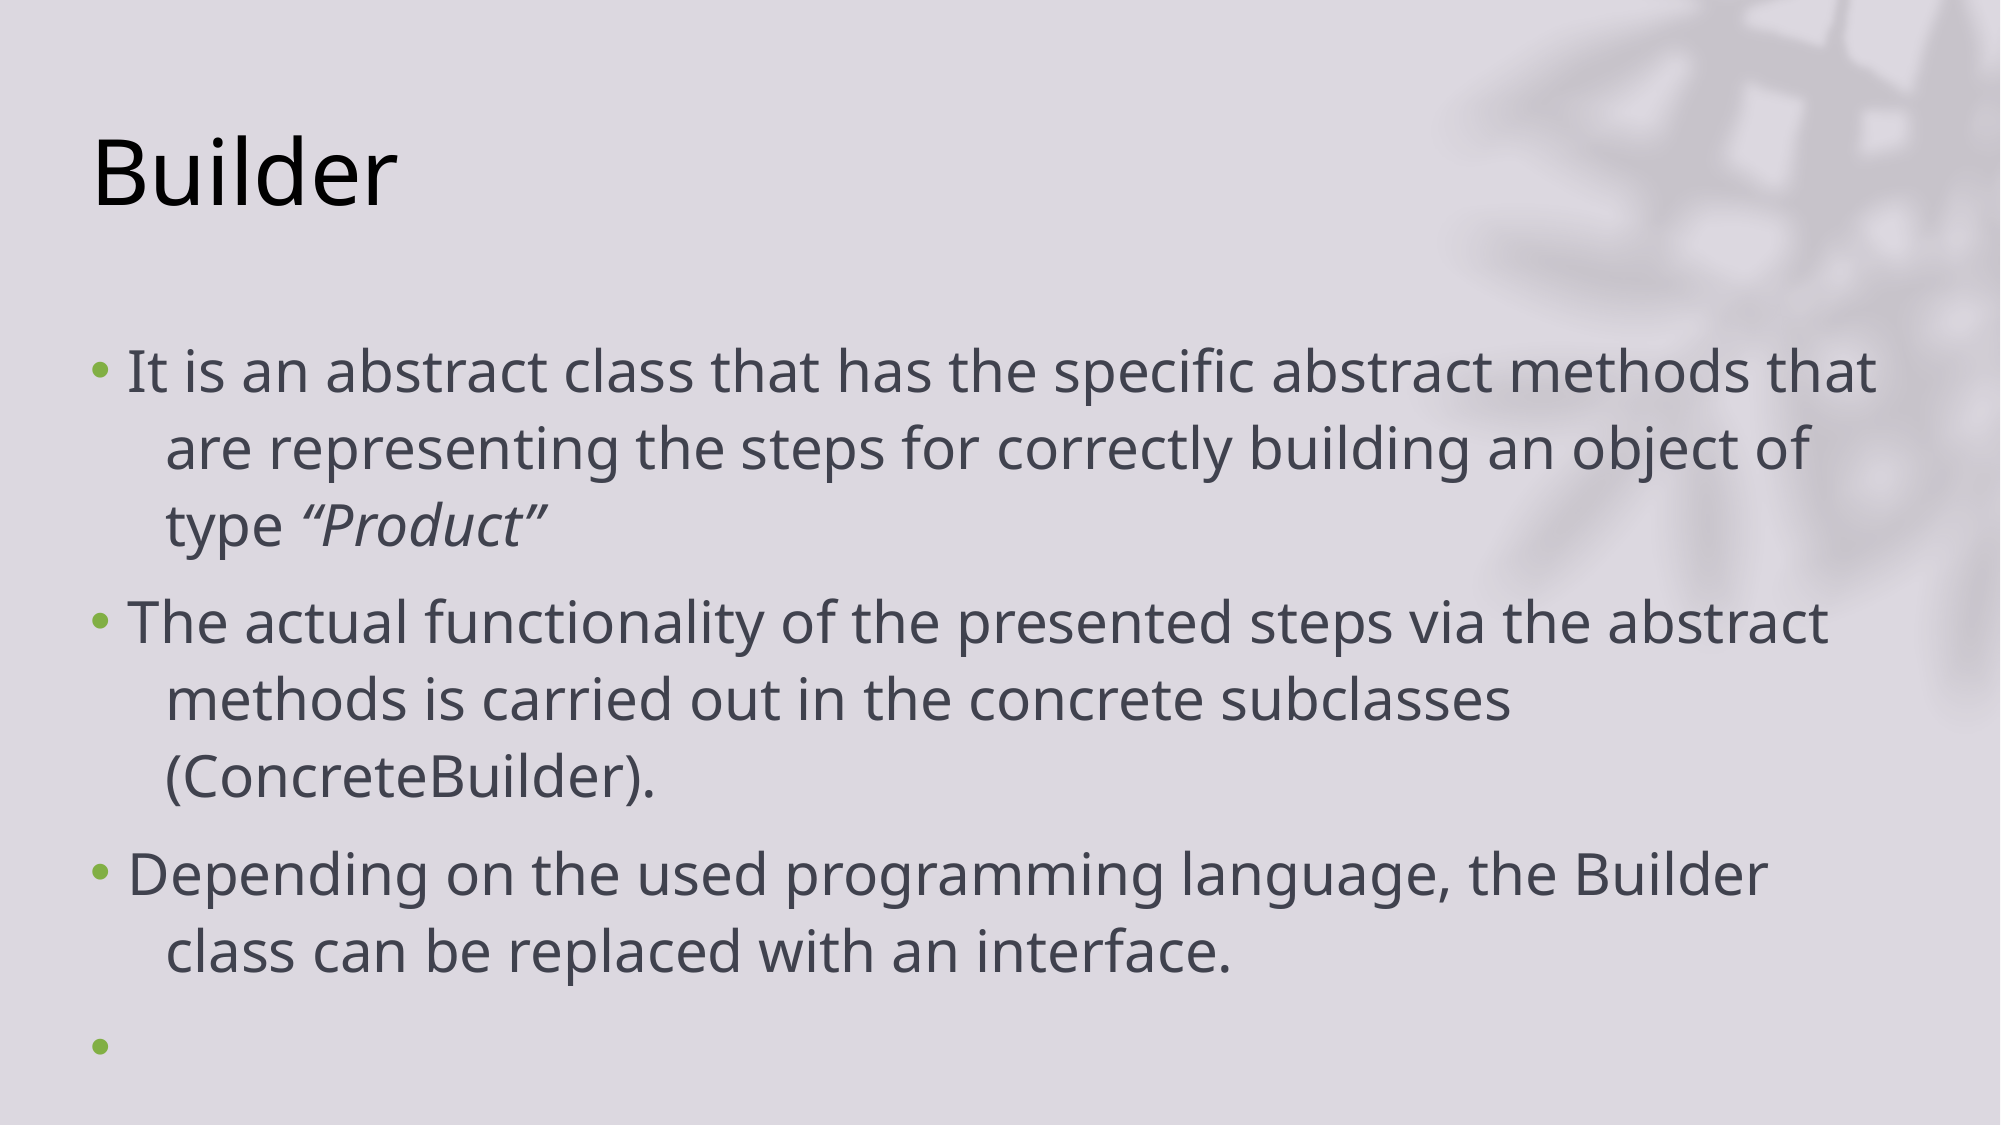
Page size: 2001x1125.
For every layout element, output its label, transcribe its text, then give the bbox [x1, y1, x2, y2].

list It is an abstract class that has the specific abstract methods that are representing the steps for correctly building an object of type “Product” The actual functionality of the presented steps via the abstract methods is carried out in the concrete subclasses (ConcreteBuilder). Depending on the used programming language, the Builder class can be replaced with an interface. [75, 319, 1925, 1009]
title Builder [75, 60, 1863, 278]
